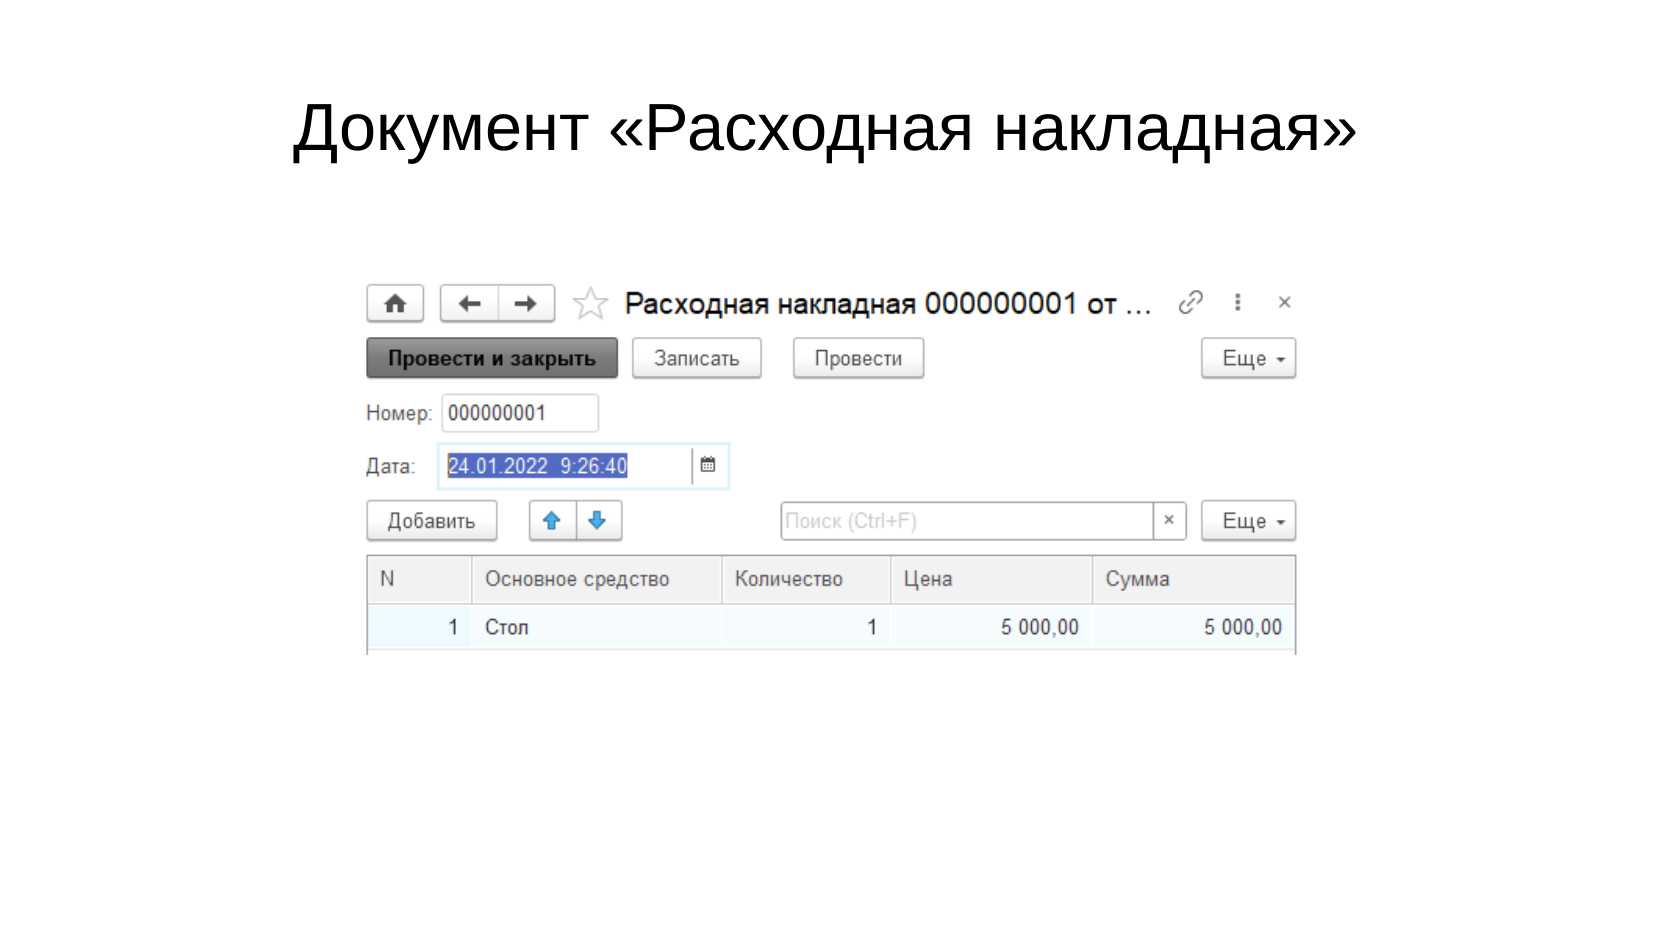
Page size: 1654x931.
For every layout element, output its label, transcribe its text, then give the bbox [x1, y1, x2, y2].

picture [351, 275, 1303, 655]
text_box Документ «Расходная накладная» [105, 82, 1549, 172]
